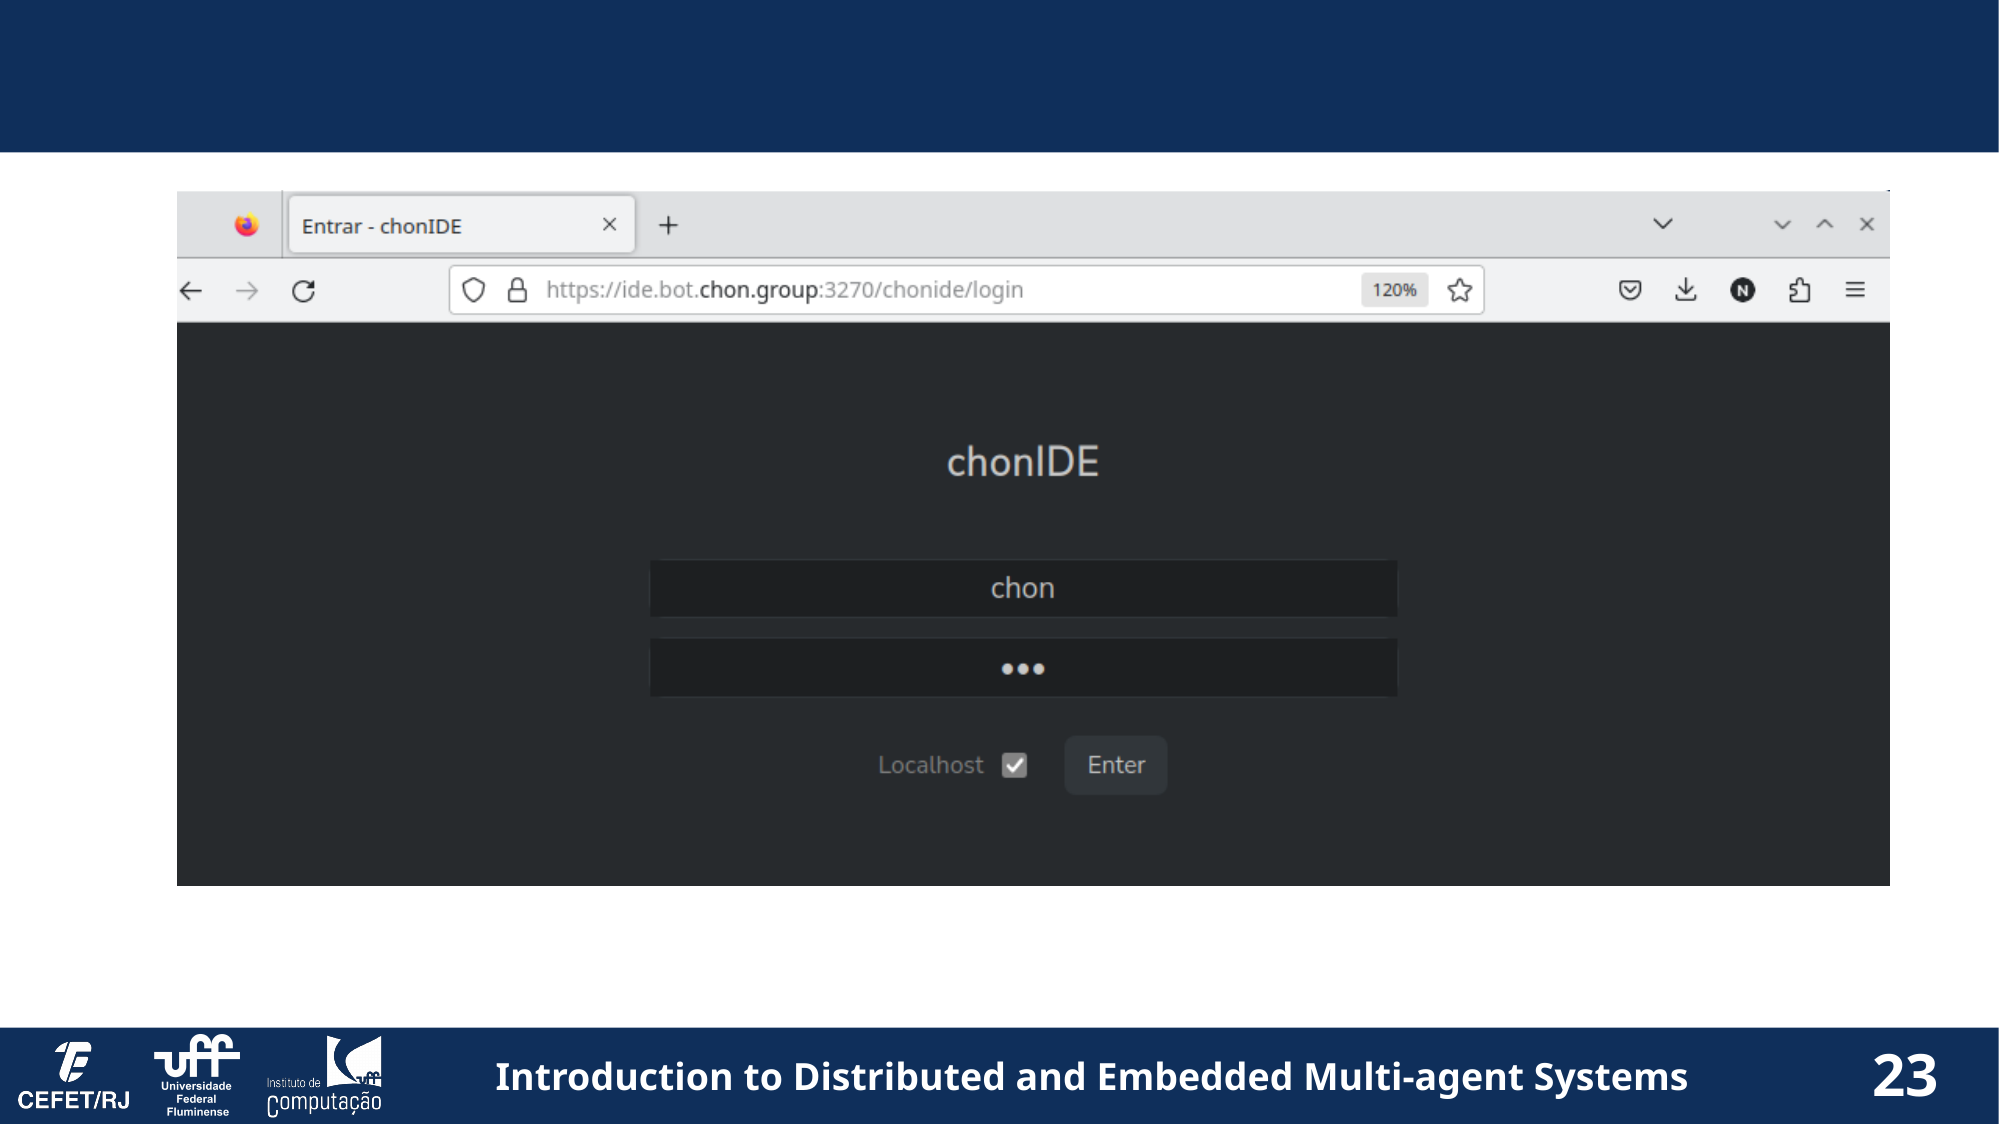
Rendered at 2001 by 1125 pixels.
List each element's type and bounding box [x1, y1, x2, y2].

picture [177, 190, 1890, 886]
picture [265, 1033, 383, 1118]
picture [153, 1033, 241, 1121]
picture [18, 1021, 129, 1125]
